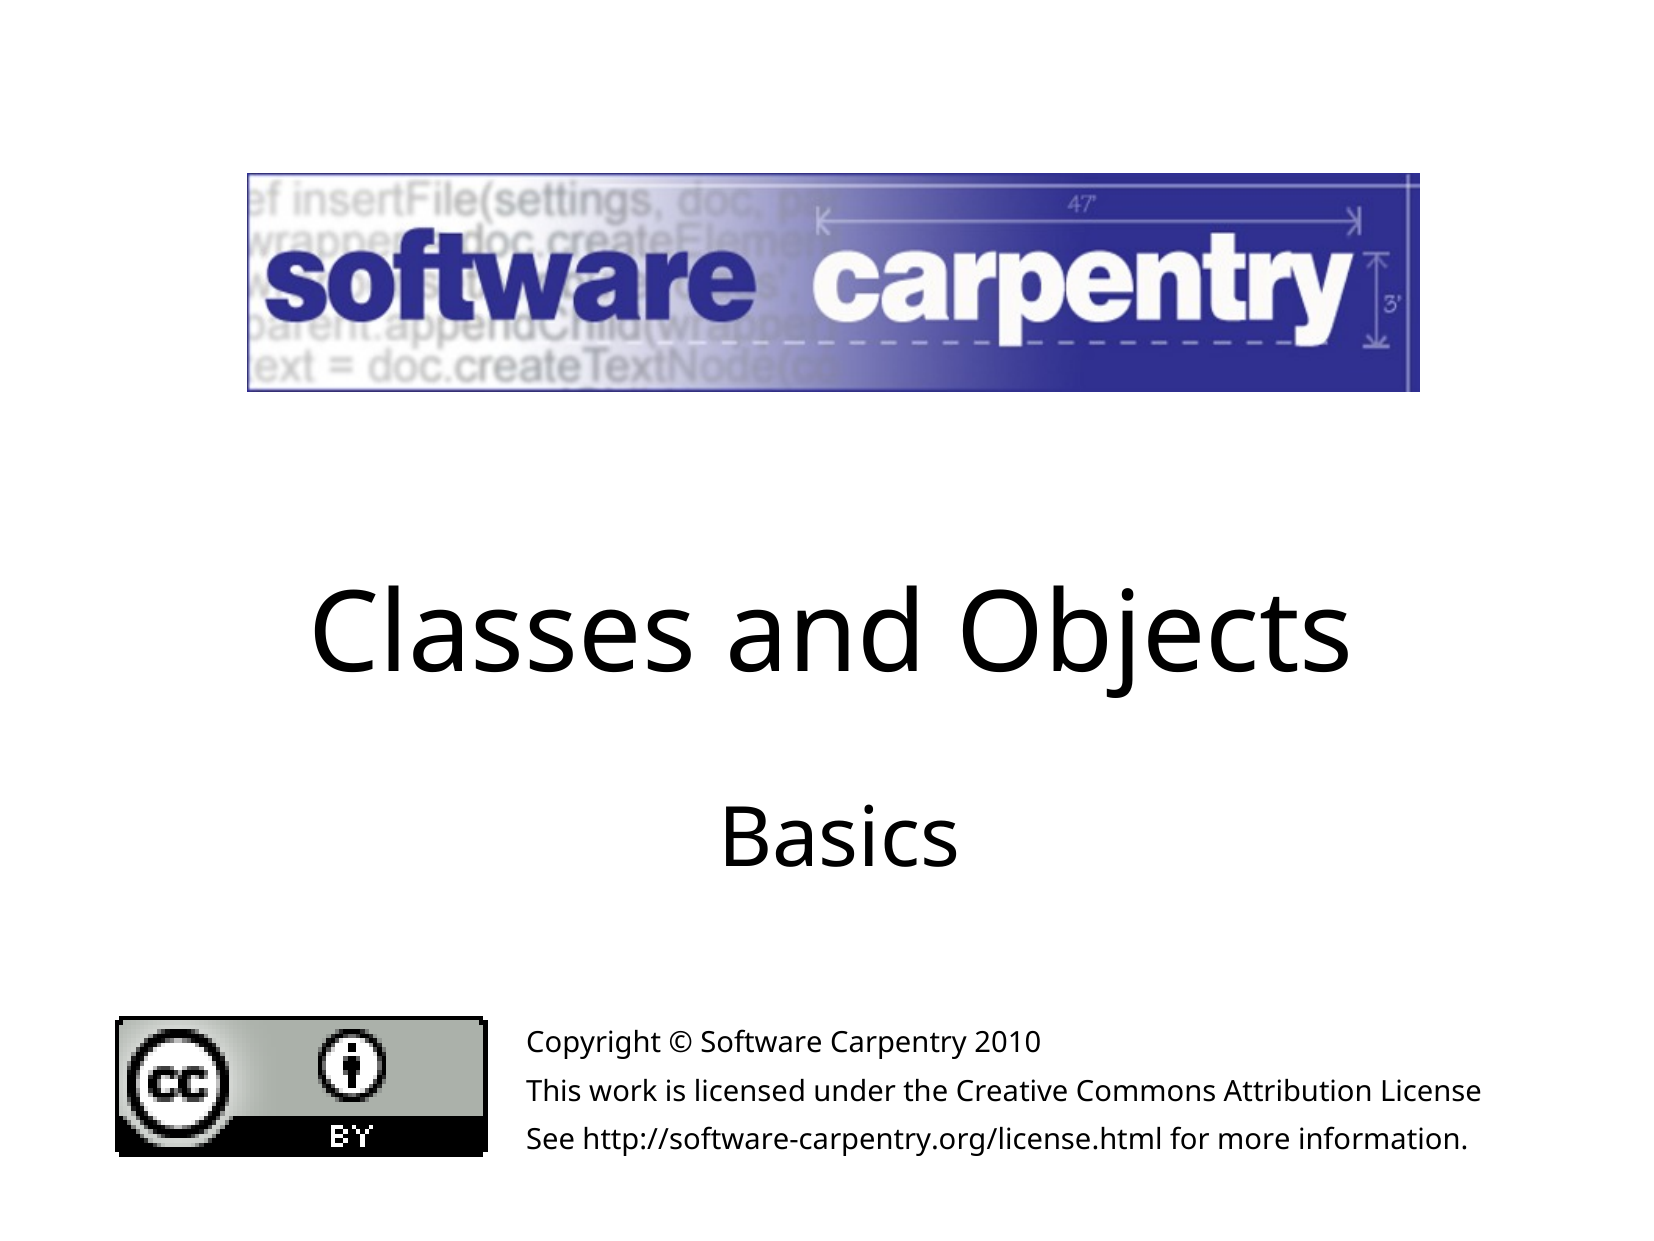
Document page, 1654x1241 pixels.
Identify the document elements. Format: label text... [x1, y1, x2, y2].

text_box Copyright © Software Carpentry 2010 This work is licensed under the Creative Commons Attribution License See http://software-carpentry.org/license.html for more information. [511, 1014, 1574, 1164]
picture [115, 1016, 488, 1158]
text_box Classes and Objects [245, 549, 1418, 697]
picture [247, 173, 1420, 392]
text_box Basics [188, 773, 1490, 883]
